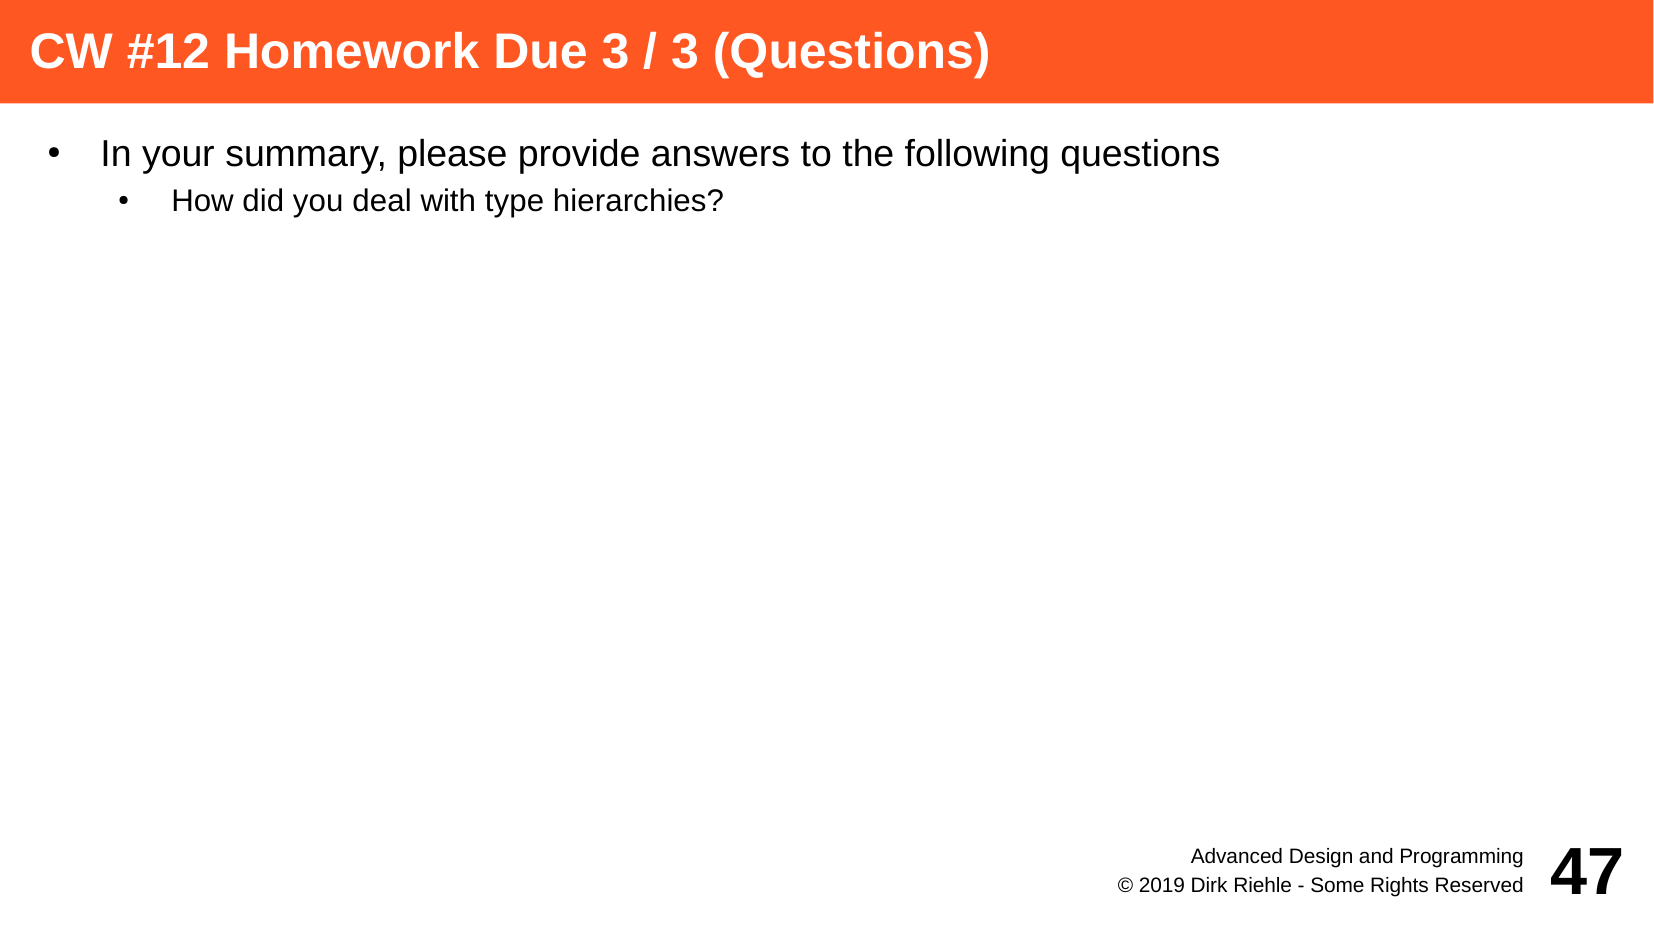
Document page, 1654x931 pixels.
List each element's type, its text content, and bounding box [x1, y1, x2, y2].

list In your summary, please provide answers to the following questions How did you deal with type hierarchies? [29, 132, 1625, 813]
title CW #12 Homework Due 3 / 3 (Questions) [0, 0, 1654, 104]
